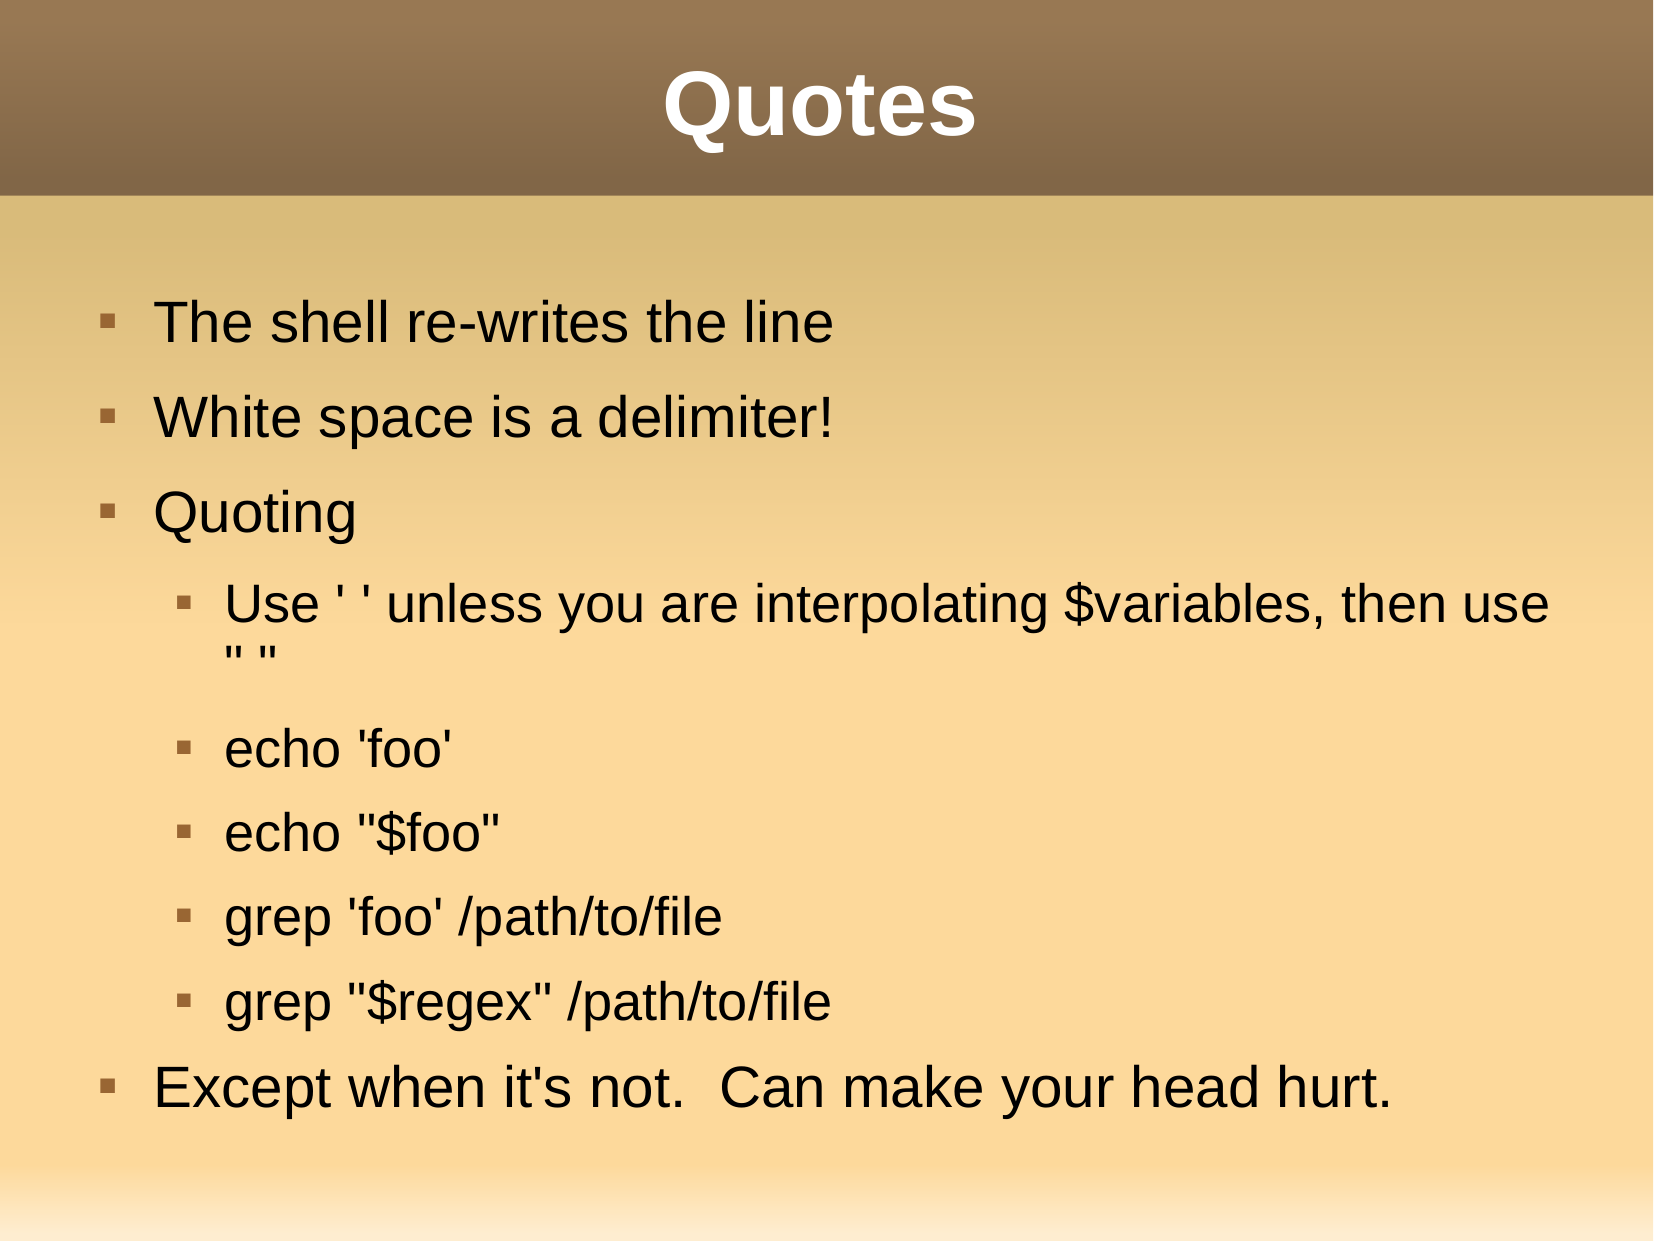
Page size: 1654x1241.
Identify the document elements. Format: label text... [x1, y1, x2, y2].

title Quotes [76, 0, 1565, 208]
picture [0, 0, 1654, 1241]
list The shell re-writes the line White space is a delimiter! Quoting Use ' ' unless you are interpolating $variables, then use " " echo 'foo' echo "$foo" grep 'foo' /path/to/file grep "$regex" /path/to/file Except when it's not. Can make your head hurt. [82, 290, 1571, 1157]
